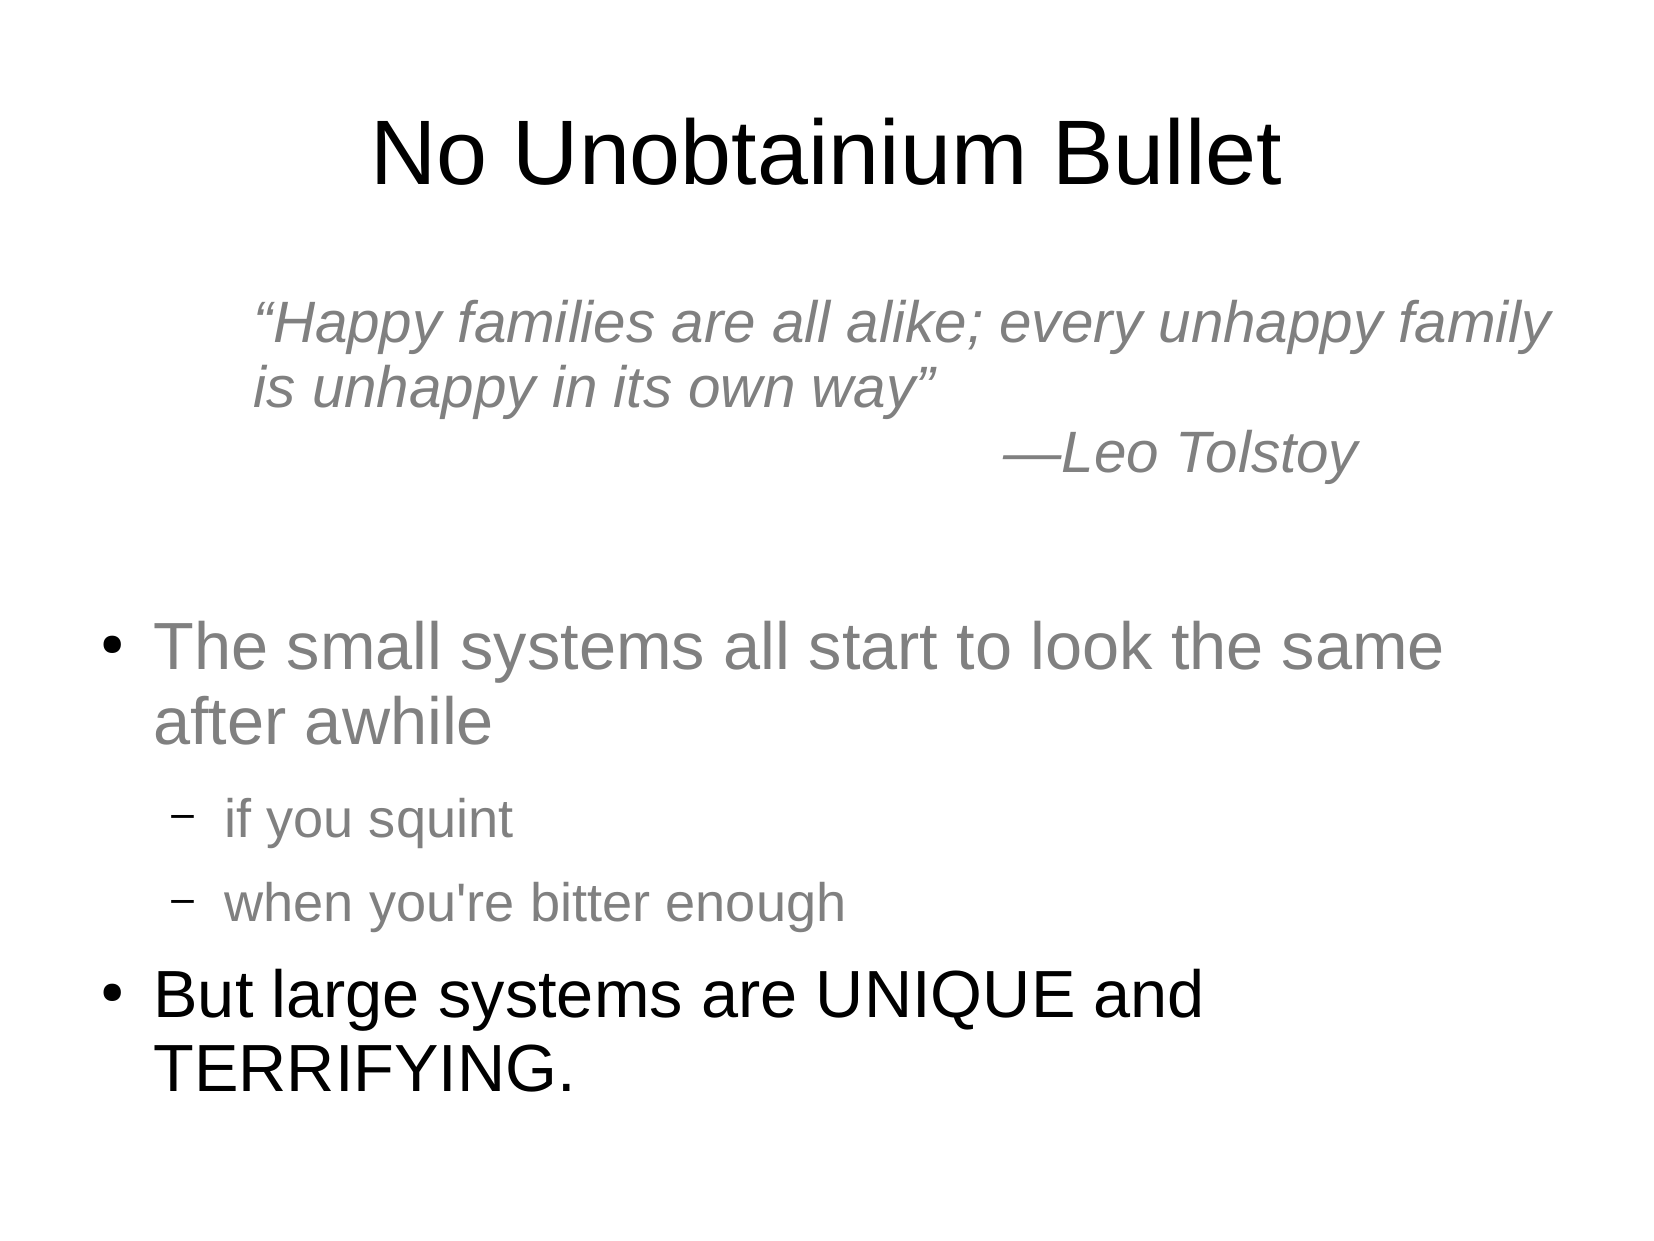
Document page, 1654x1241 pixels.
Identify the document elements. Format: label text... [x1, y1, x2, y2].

list “Happy families are all alike; every unhappy family is unhappy in its own way” —Leo Tolstoy The small systems all start to look the same after awhile if you squint when you're bitter enough But large systems are UNIQUE and TERRIFYING. [82, 290, 1571, 1186]
title No Unobtainium Bullet [82, 49, 1571, 257]
